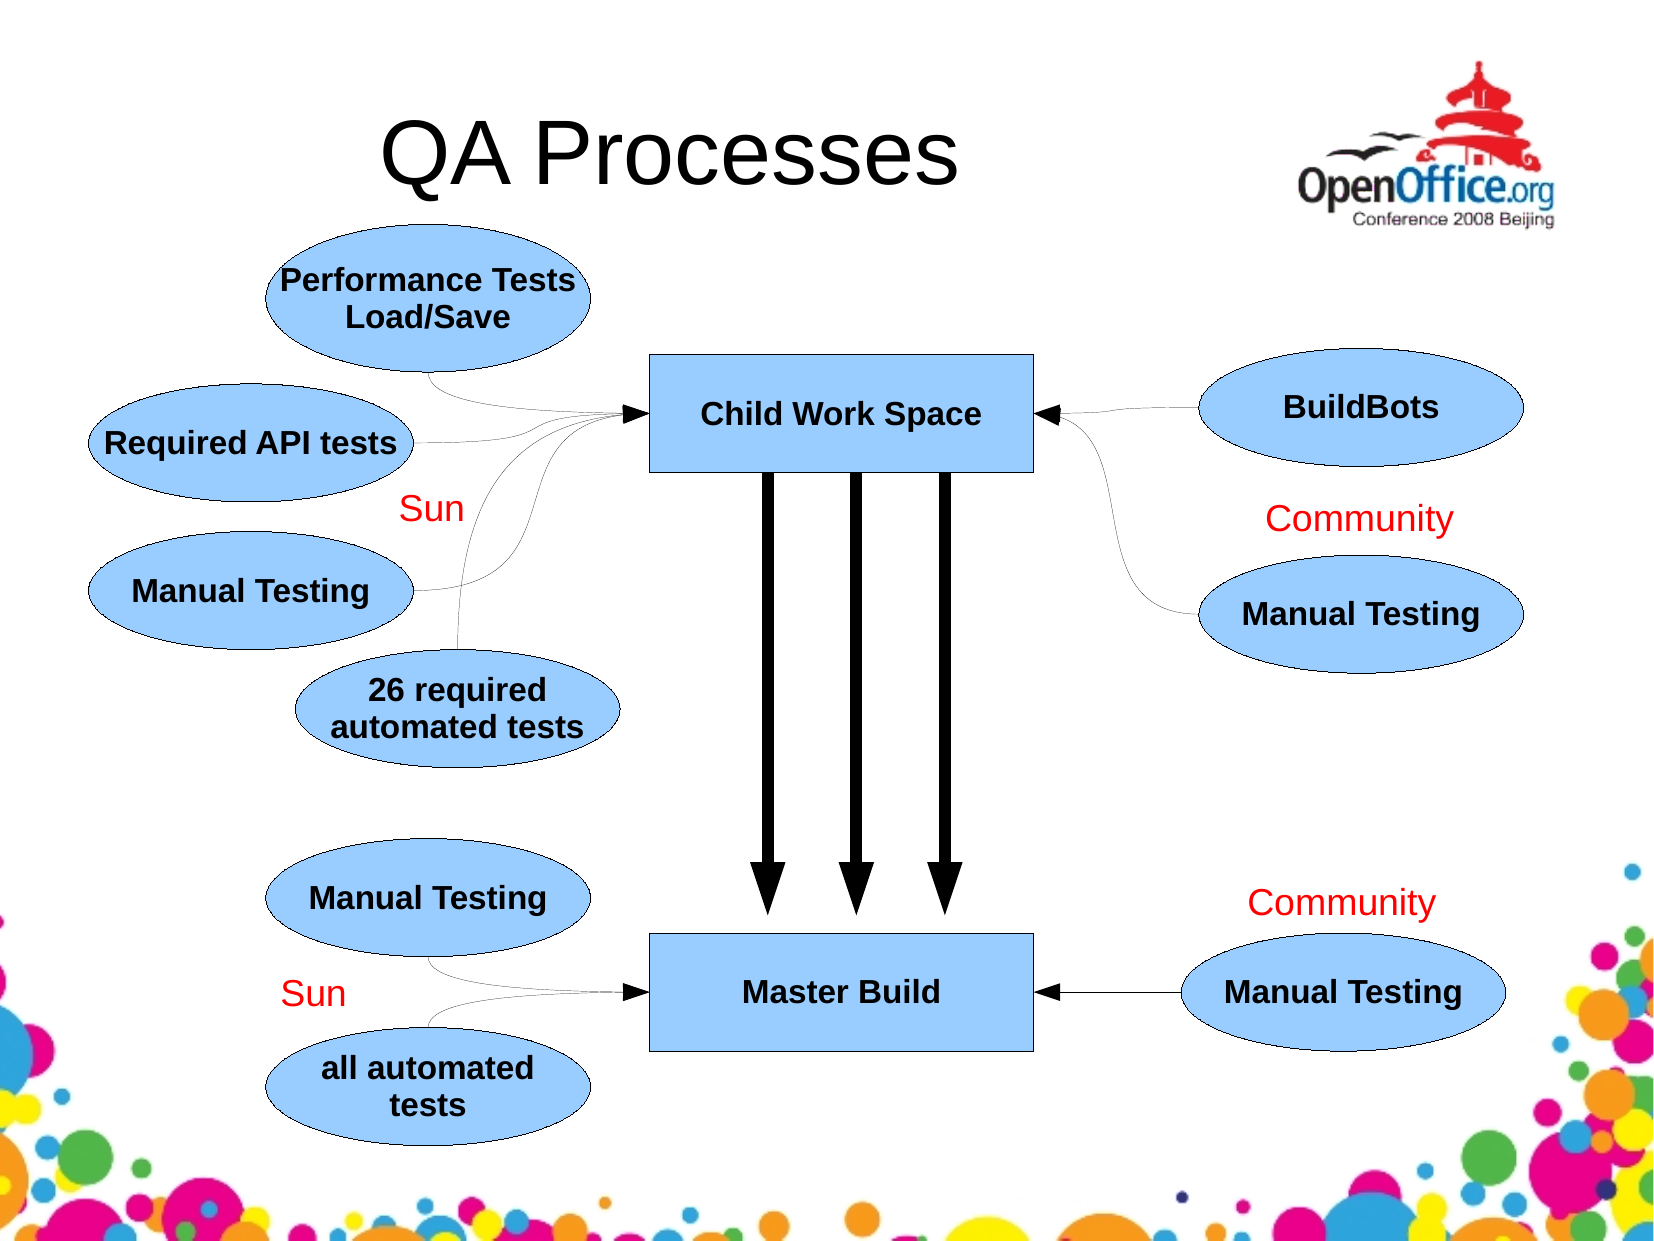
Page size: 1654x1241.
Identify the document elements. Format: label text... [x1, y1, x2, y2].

picture [1285, 51, 1569, 250]
text_box all automated tests [265, 1027, 591, 1146]
text_box Manual Testing [265, 838, 591, 957]
text_box Manual Testing [1198, 555, 1524, 674]
text_box Performance Tests Load/Save [265, 224, 591, 373]
title QA Processes [82, 56, 1258, 250]
text_box Sun [265, 964, 362, 1022]
text_box Manual Testing [1181, 933, 1506, 1052]
text_box Manual Testing [88, 531, 414, 650]
text_box Community [1250, 490, 1469, 548]
text_box Required API tests [88, 383, 414, 502]
text_box Child Work Space [649, 354, 1034, 473]
text_box BuildBots [1198, 348, 1524, 467]
text_box Master Build [649, 933, 1034, 1052]
text_box Sun [383, 480, 481, 538]
picture [0, 810, 1654, 1241]
text_box Community [1232, 874, 1451, 931]
text_box 26 required automated tests [295, 649, 621, 768]
